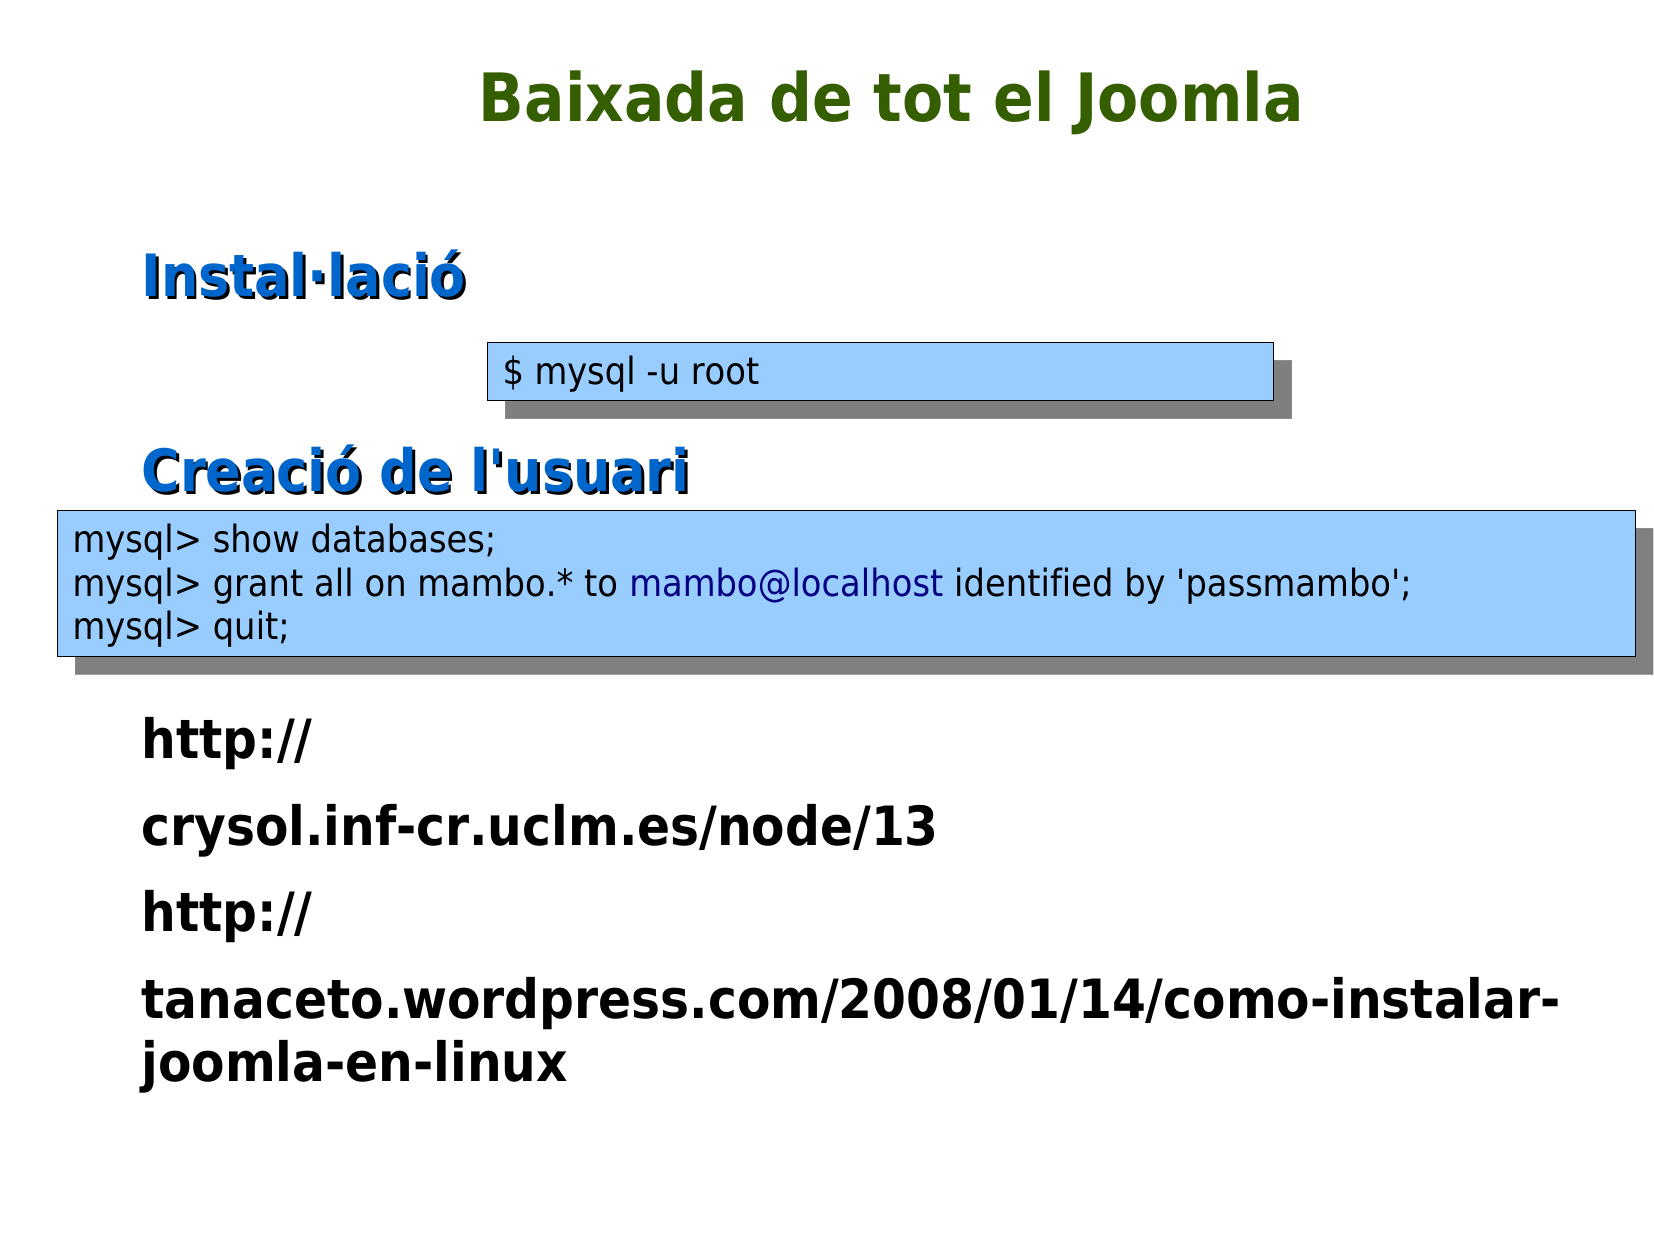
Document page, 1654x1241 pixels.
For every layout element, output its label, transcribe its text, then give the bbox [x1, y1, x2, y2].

text_box $ mysql -u root [487, 342, 1274, 401]
text_box mysql> show databases; mysql> grant all on mambo.* to mambo@localhost identified by 'passmambo'; mysql> quit; [57, 510, 1636, 657]
list Instal·lació Creació de l'usuari http:// crysol.inf-cr.uclm.es/node/13 http:// tanaceto.wordpress.com/2008/01/14/como-instalar-joomla-en-linux [141, 242, 1630, 510]
list Instal·lació Creació de l'usuari http:// crysol.inf-cr.uclm.es/node/13 http:// tanaceto.wordpress.com/2008/01/14/como-instalar-joomla-en-linux [141, 675, 1630, 1094]
title Baixada de tot el Joomla [147, 56, 1636, 141]
